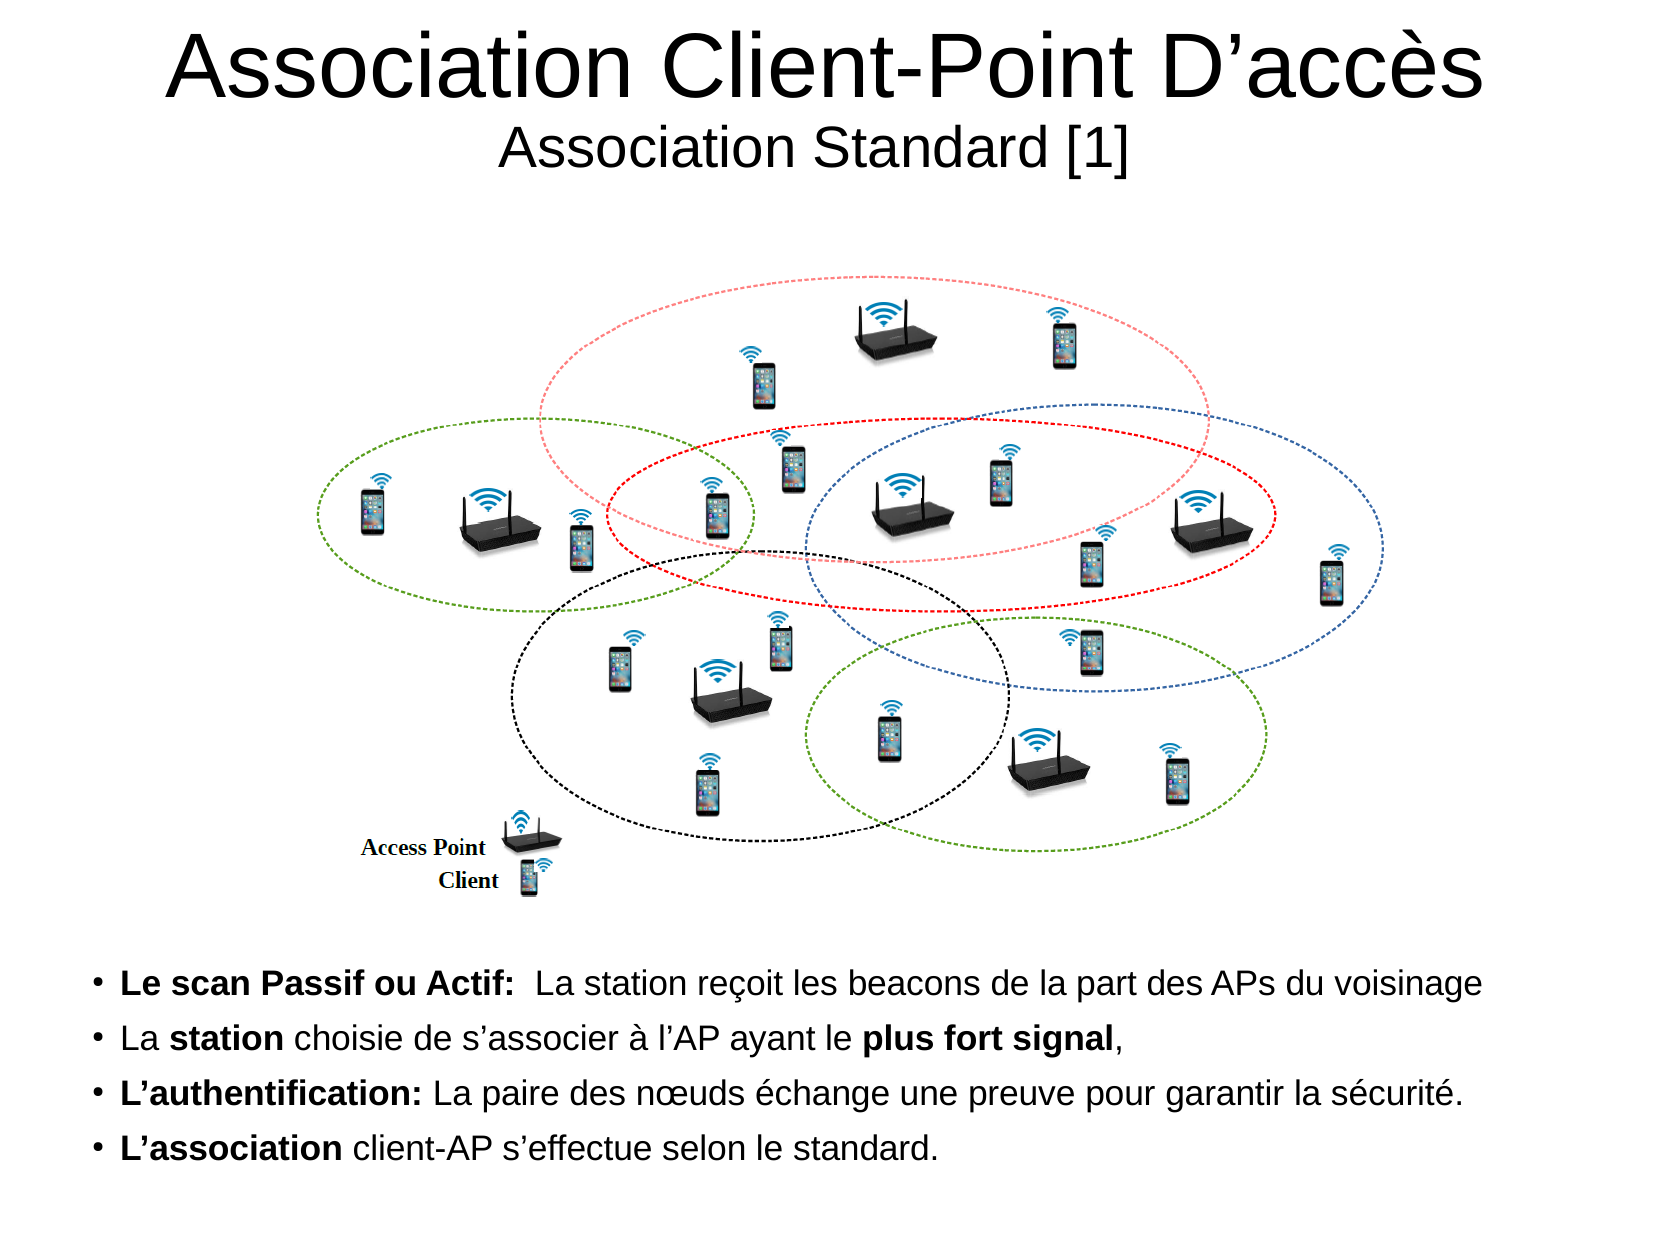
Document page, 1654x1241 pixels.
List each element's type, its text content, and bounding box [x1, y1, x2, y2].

picture [307, 264, 1390, 910]
title Association Client-Point D’accès [82, 2, 1571, 130]
list Le scan Passif ou Actif: La station reçoit les beacons de la part des APs du voisinage La station choisie de s’associer à l’AP ayant le plus fort signal, L’authentification: La paire des nœuds échange une preuve pour garantir la sécurité. L’association client-AP s’effectue selon le standard. [82, 963, 1571, 1170]
title Association Standard [1] [496, 130, 1134, 189]
